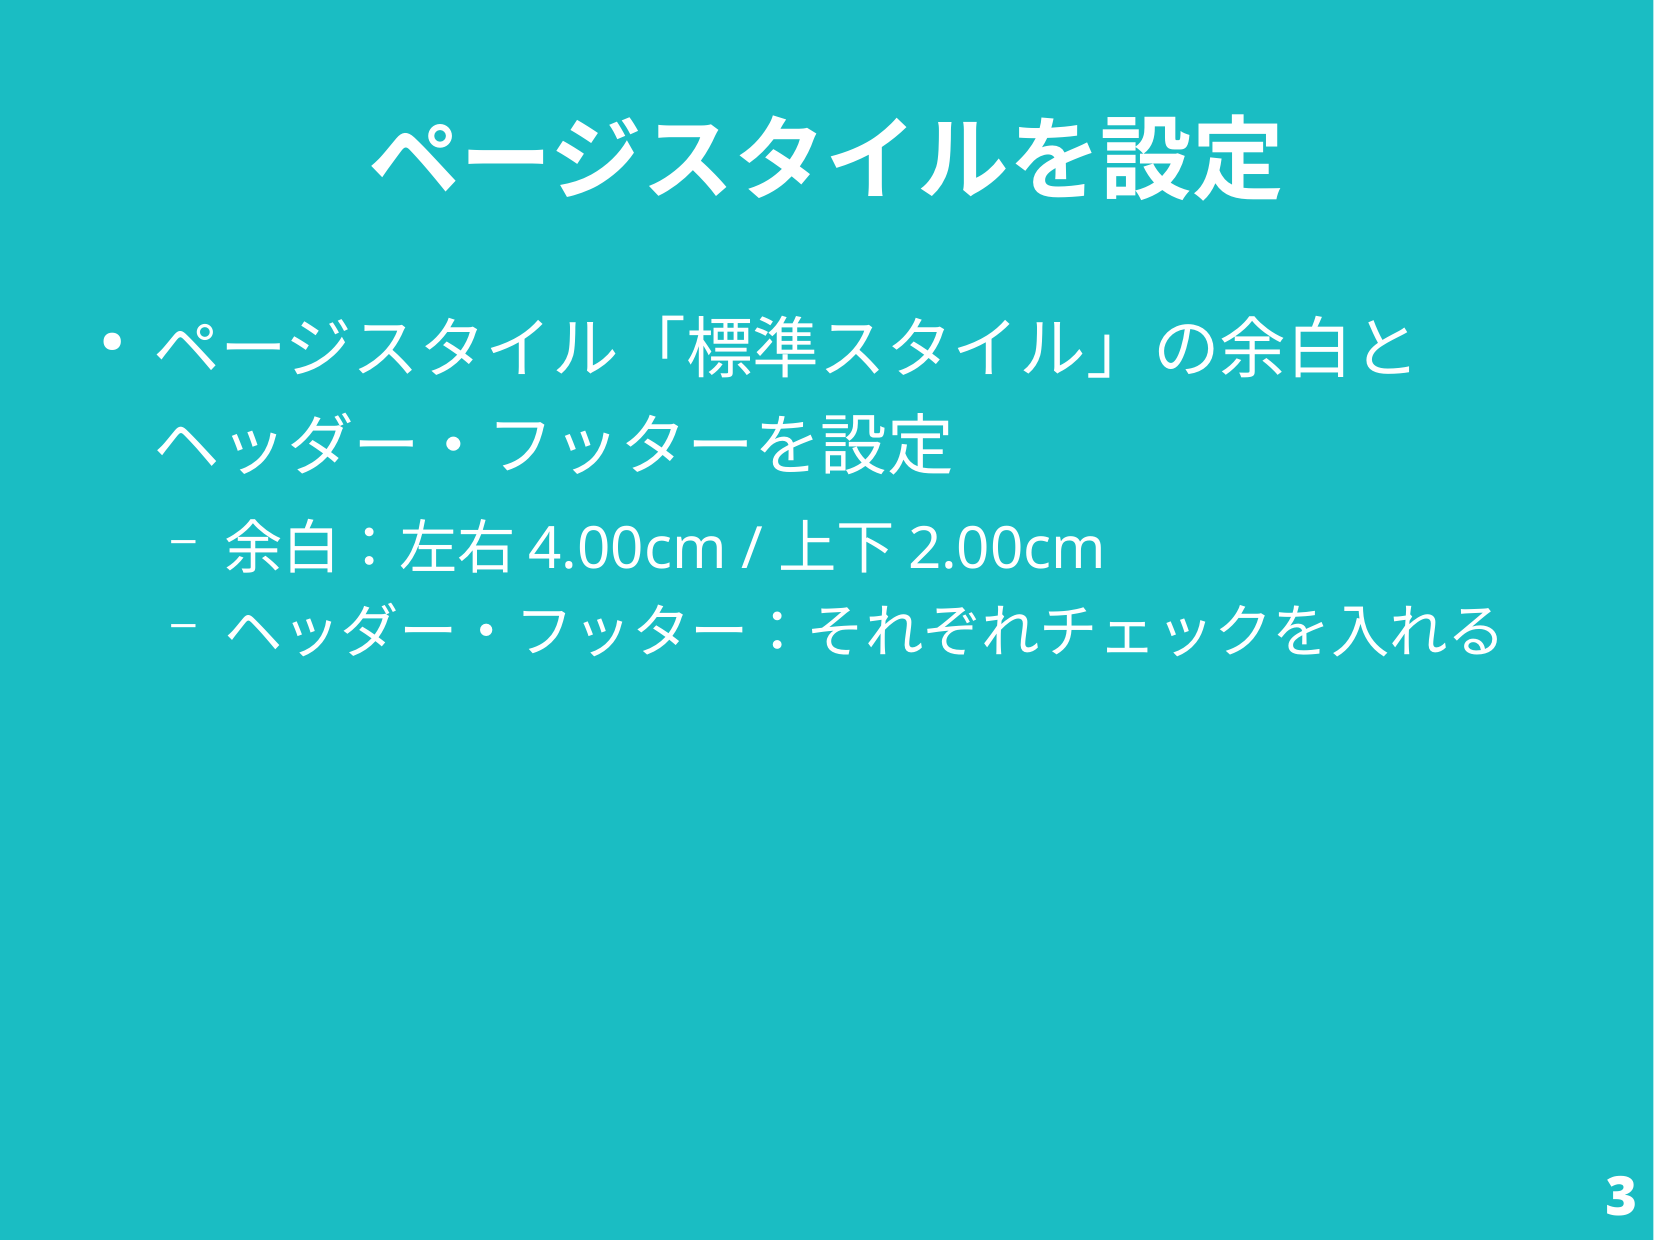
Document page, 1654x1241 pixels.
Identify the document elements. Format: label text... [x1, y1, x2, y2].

title ページスタイルを設定 [82, 49, 1571, 257]
list ページスタイル「標準スタイル」の余白と ヘッダー・フッターを設定 余白：左右 4.00cm / 上下 2.00cm ヘッダー・フッター：それぞれチェックを入れる [82, 295, 1571, 1063]
